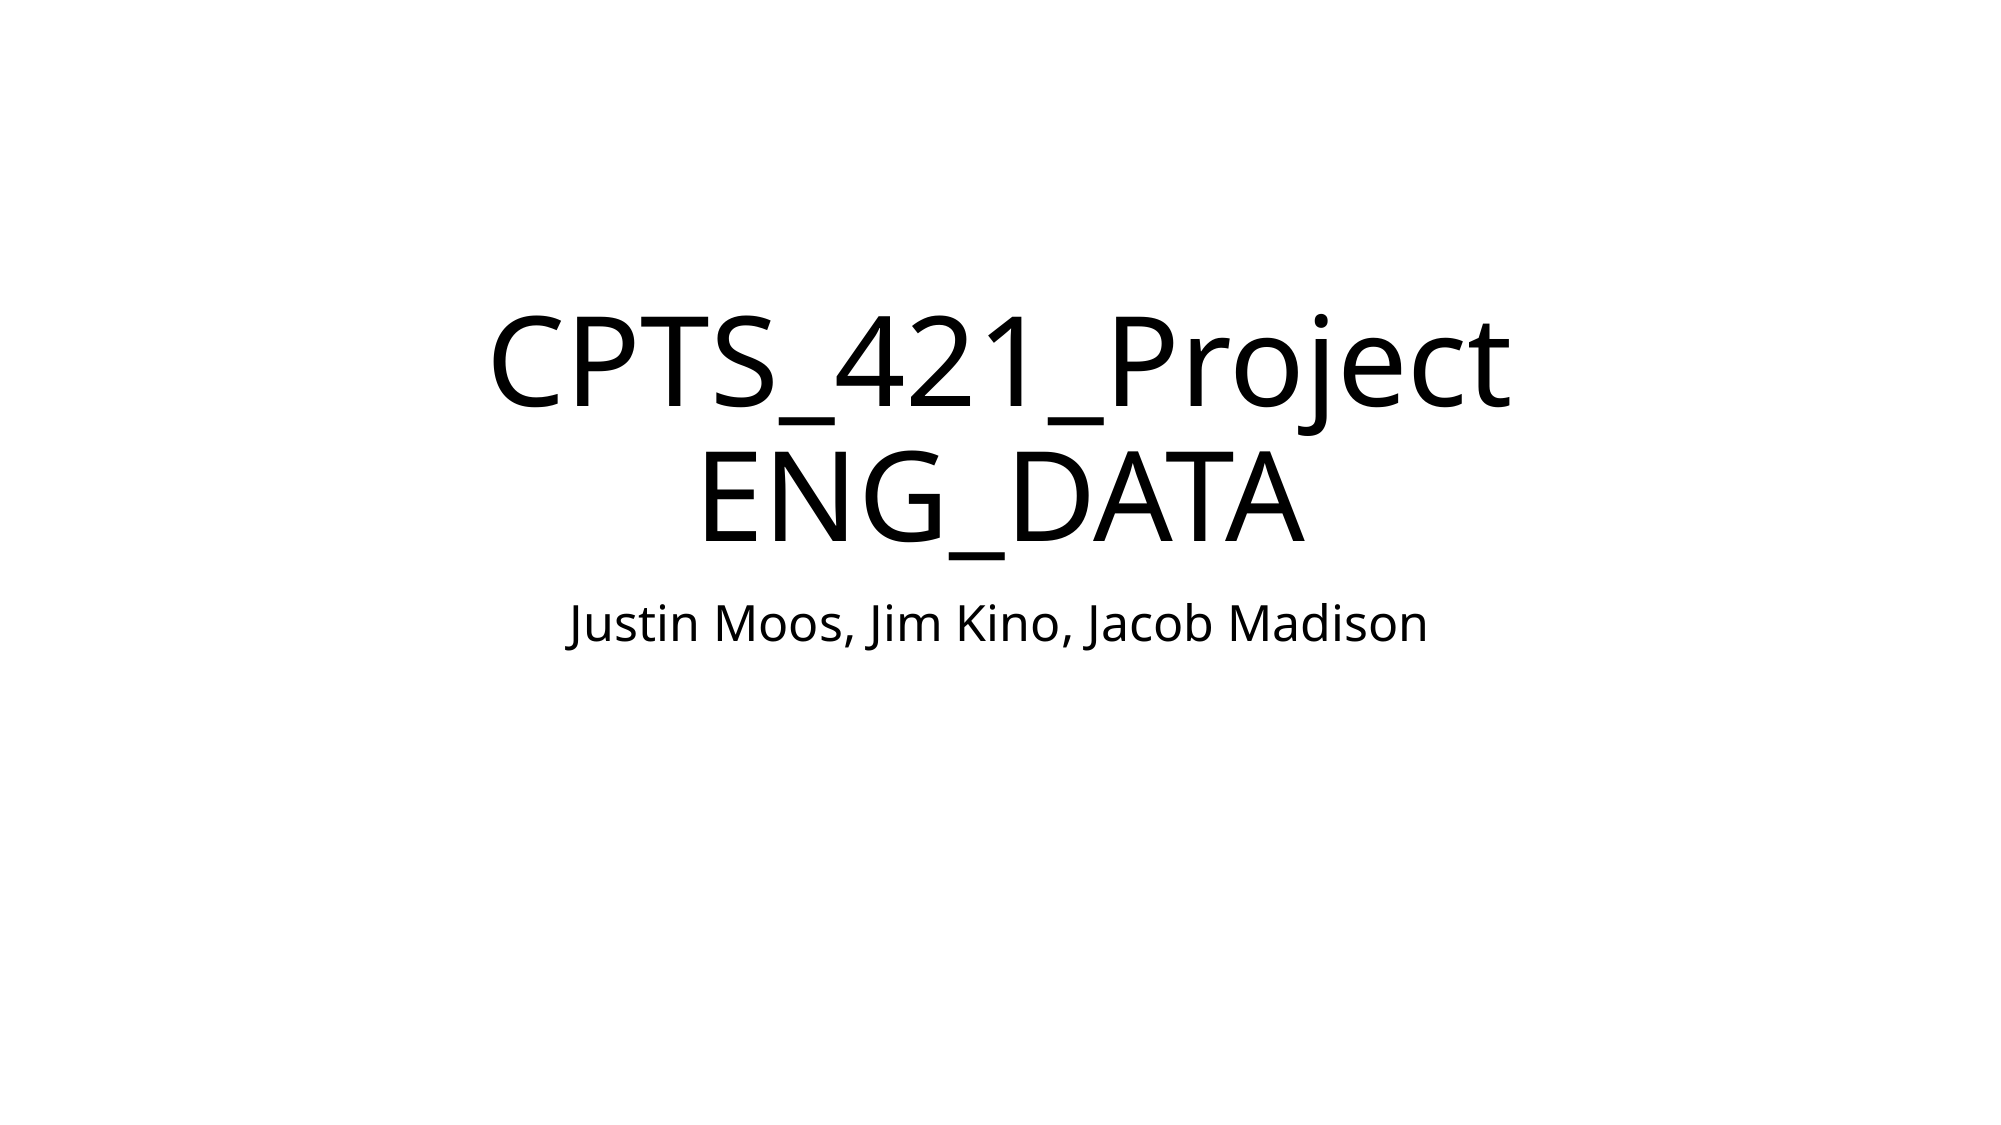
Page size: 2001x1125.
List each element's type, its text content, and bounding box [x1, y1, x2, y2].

title CPTS_421_Project ENG_DATA [249, 184, 1750, 576]
subtitle Justin Moos, Jim Kino, Jacob Madison [249, 590, 1750, 863]
